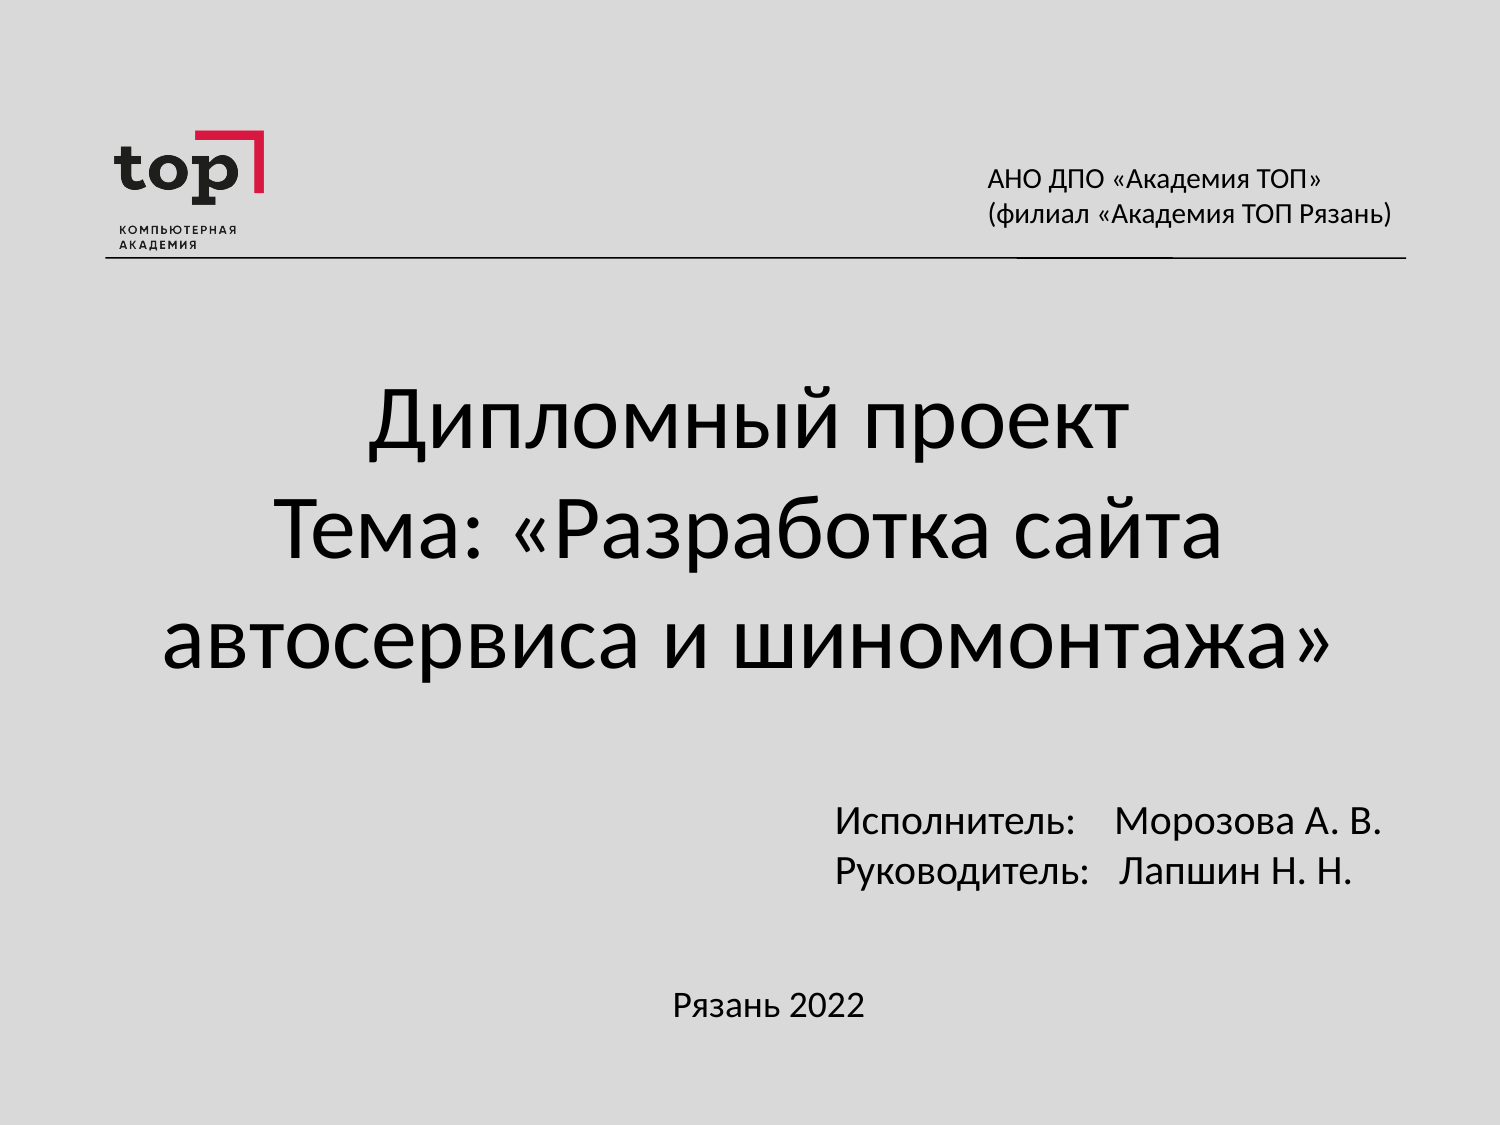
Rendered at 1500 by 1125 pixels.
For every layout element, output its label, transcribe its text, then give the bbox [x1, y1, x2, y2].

subtitle Исполнитель: Морозова А. В. Руководитель: Лапшин Н. Н. [820, 785, 1416, 933]
title Дипломный проект Тема: «Разработка сайта автосервиса и шиномонтажа» [112, 349, 1388, 657]
picture [105, 117, 270, 258]
text_box АНО ДПО «Академия ТОП» (филиал «Академия ТОП Рязань) [972, 152, 1418, 238]
text_box Рязань 2022 [657, 972, 880, 1033]
